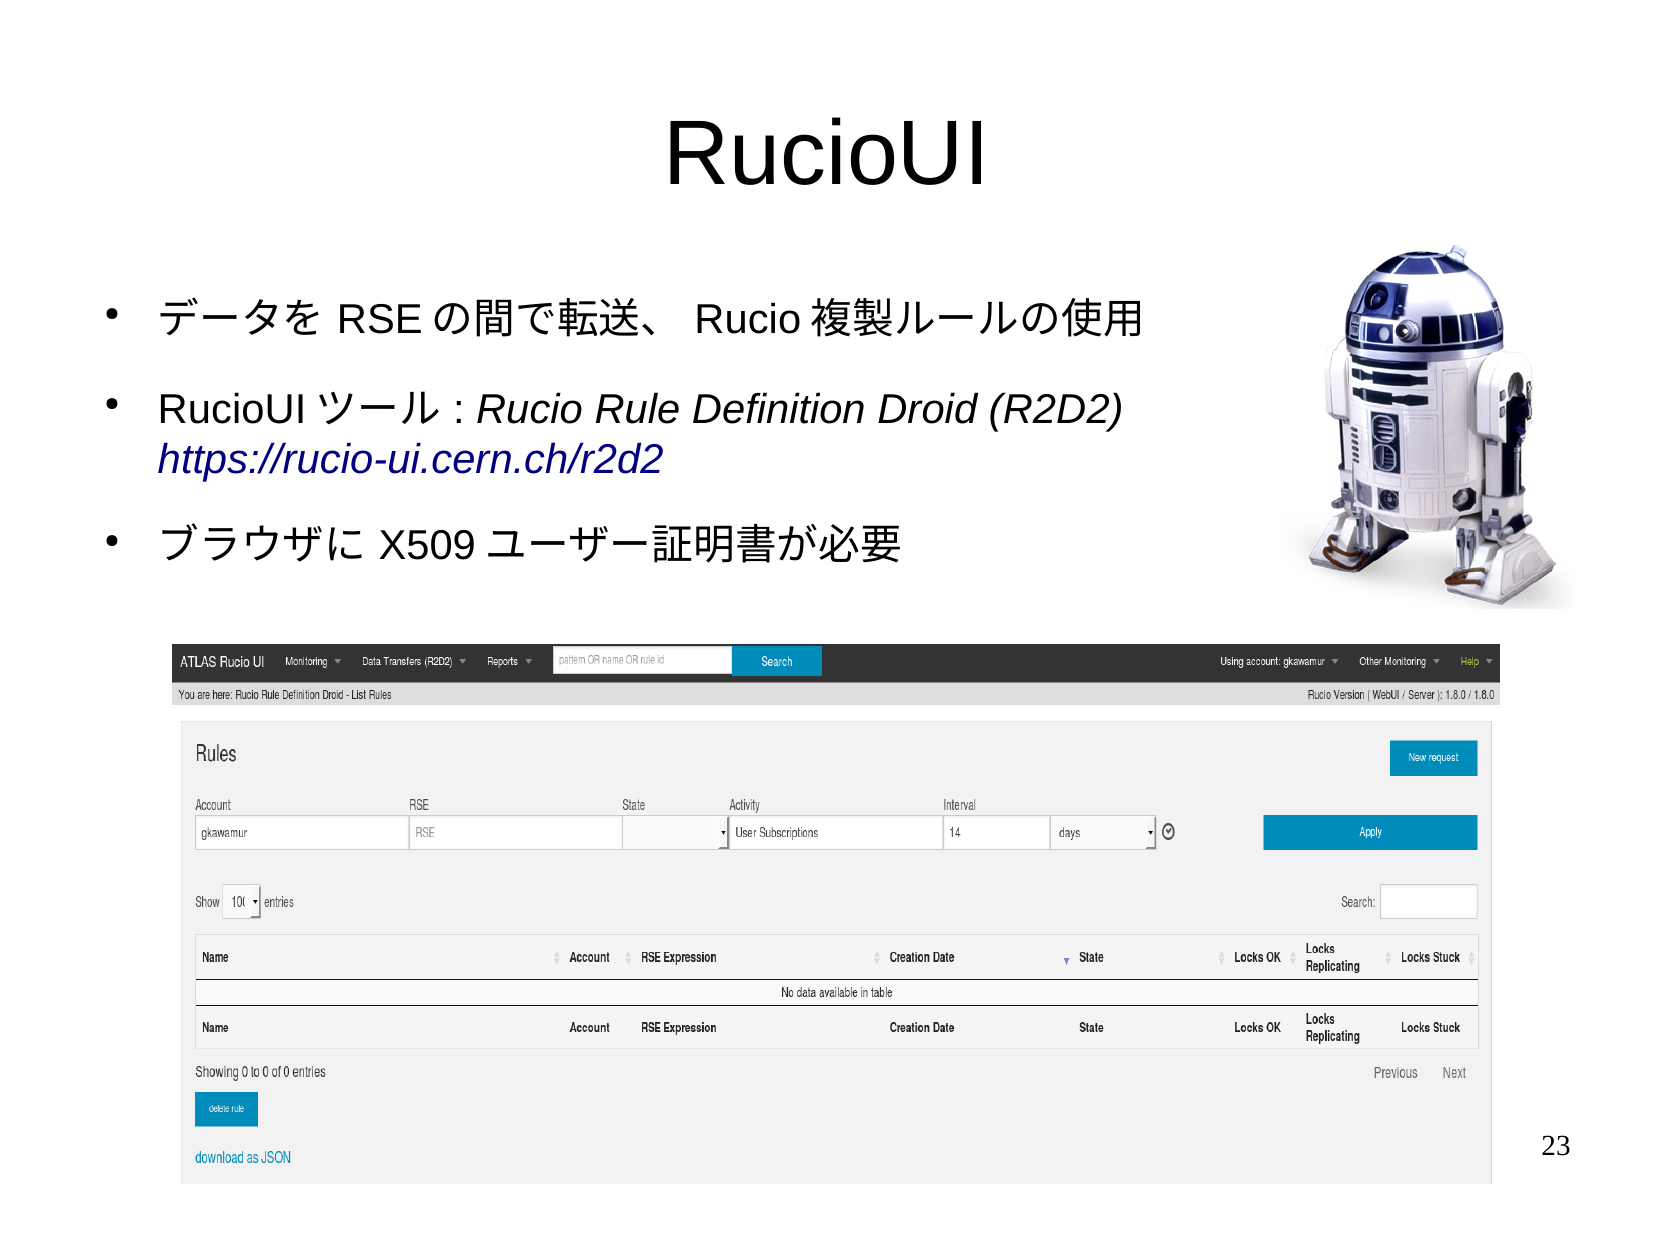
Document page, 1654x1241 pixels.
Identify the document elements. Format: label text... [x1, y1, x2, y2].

title RucioUI [82, 49, 1571, 257]
list データをRSEの間で転送、Rucio複製ルールの使用 RucioUIツール: Rucio Rule Definition Droid (R2D2) https://rucio-ui.cern.ch/r2d2 ブラウザにX509ユーザー証明書が必要 [86, 285, 1576, 1005]
picture [172, 644, 1501, 1184]
picture [1276, 239, 1576, 609]
